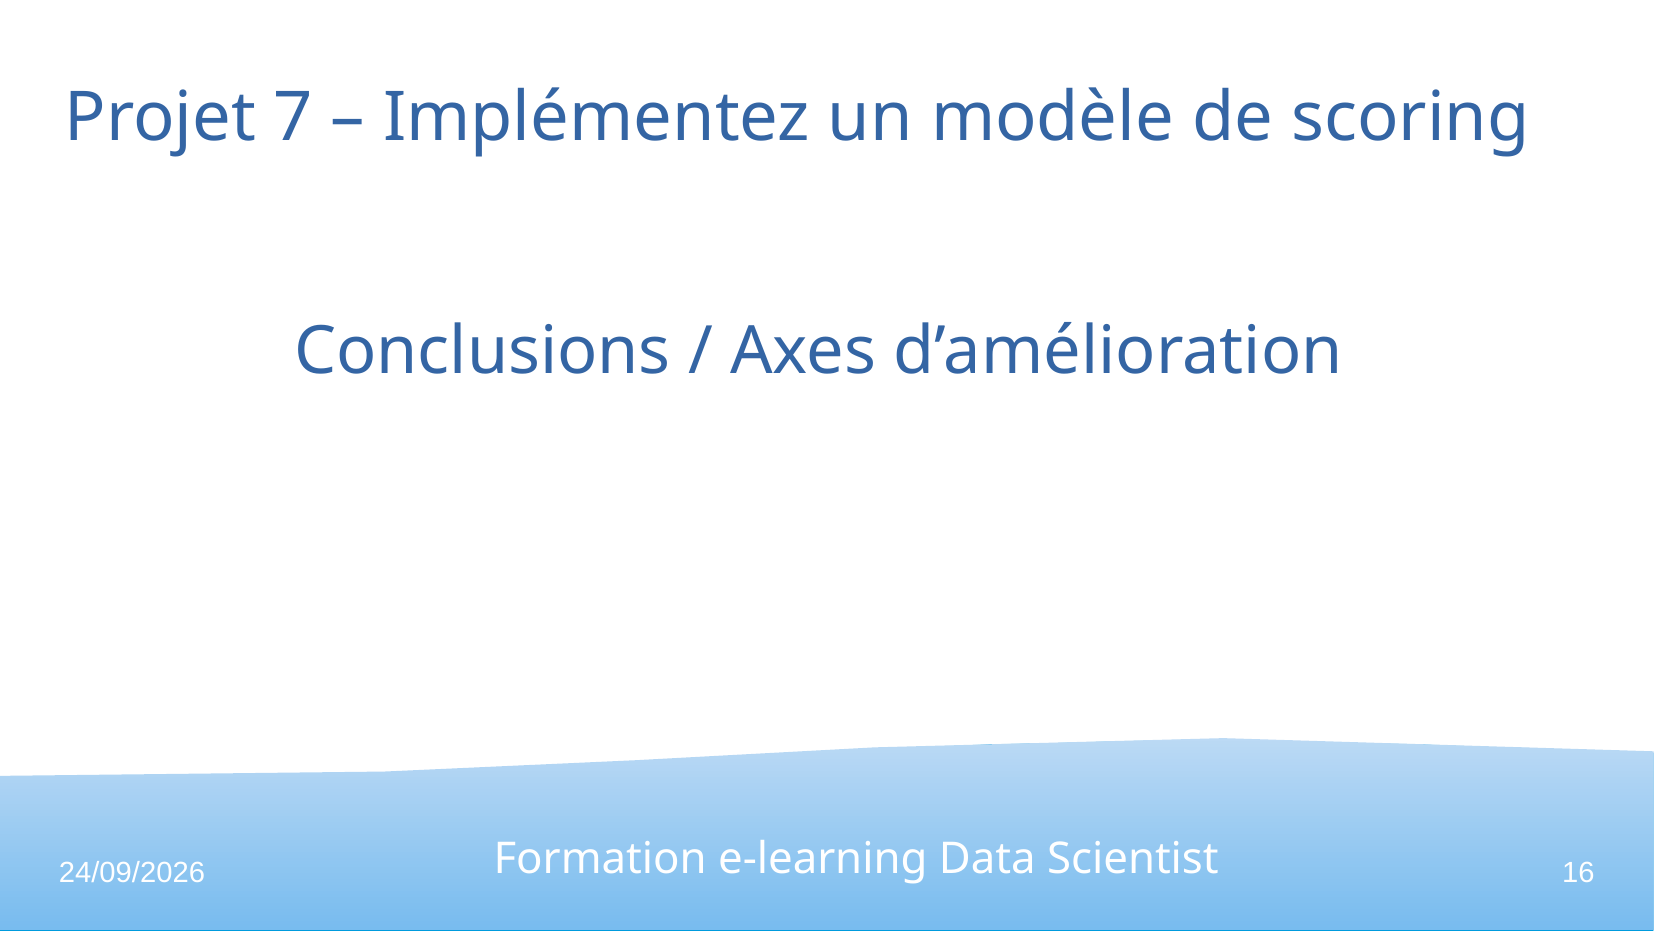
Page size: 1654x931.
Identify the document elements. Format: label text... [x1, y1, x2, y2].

title Formation e-learning Data Scientist [118, 767, 1595, 931]
title Projet 7 – Implémentez un modèle de scoring [59, 21, 1536, 207]
text_box Conclusions / Axes d’amélioration [279, 295, 1536, 621]
